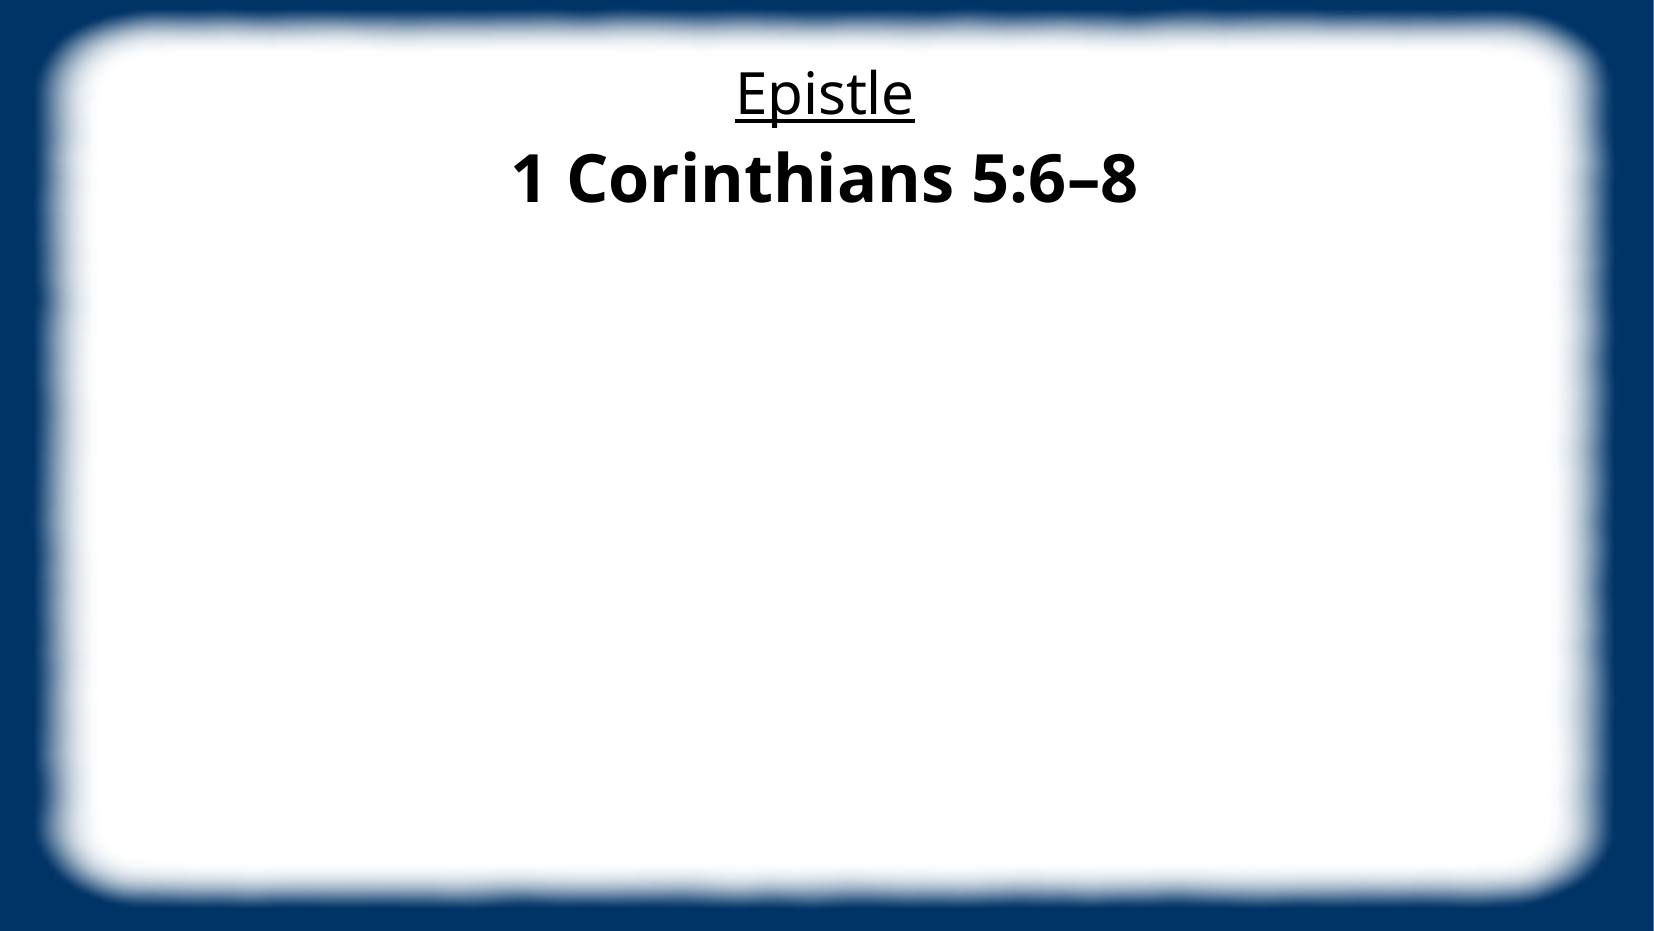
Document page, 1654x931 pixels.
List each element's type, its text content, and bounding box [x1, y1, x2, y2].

picture [0, 0, 1654, 931]
text_box Epistle 1 Corinthians 5:6–8 [105, 45, 1546, 226]
